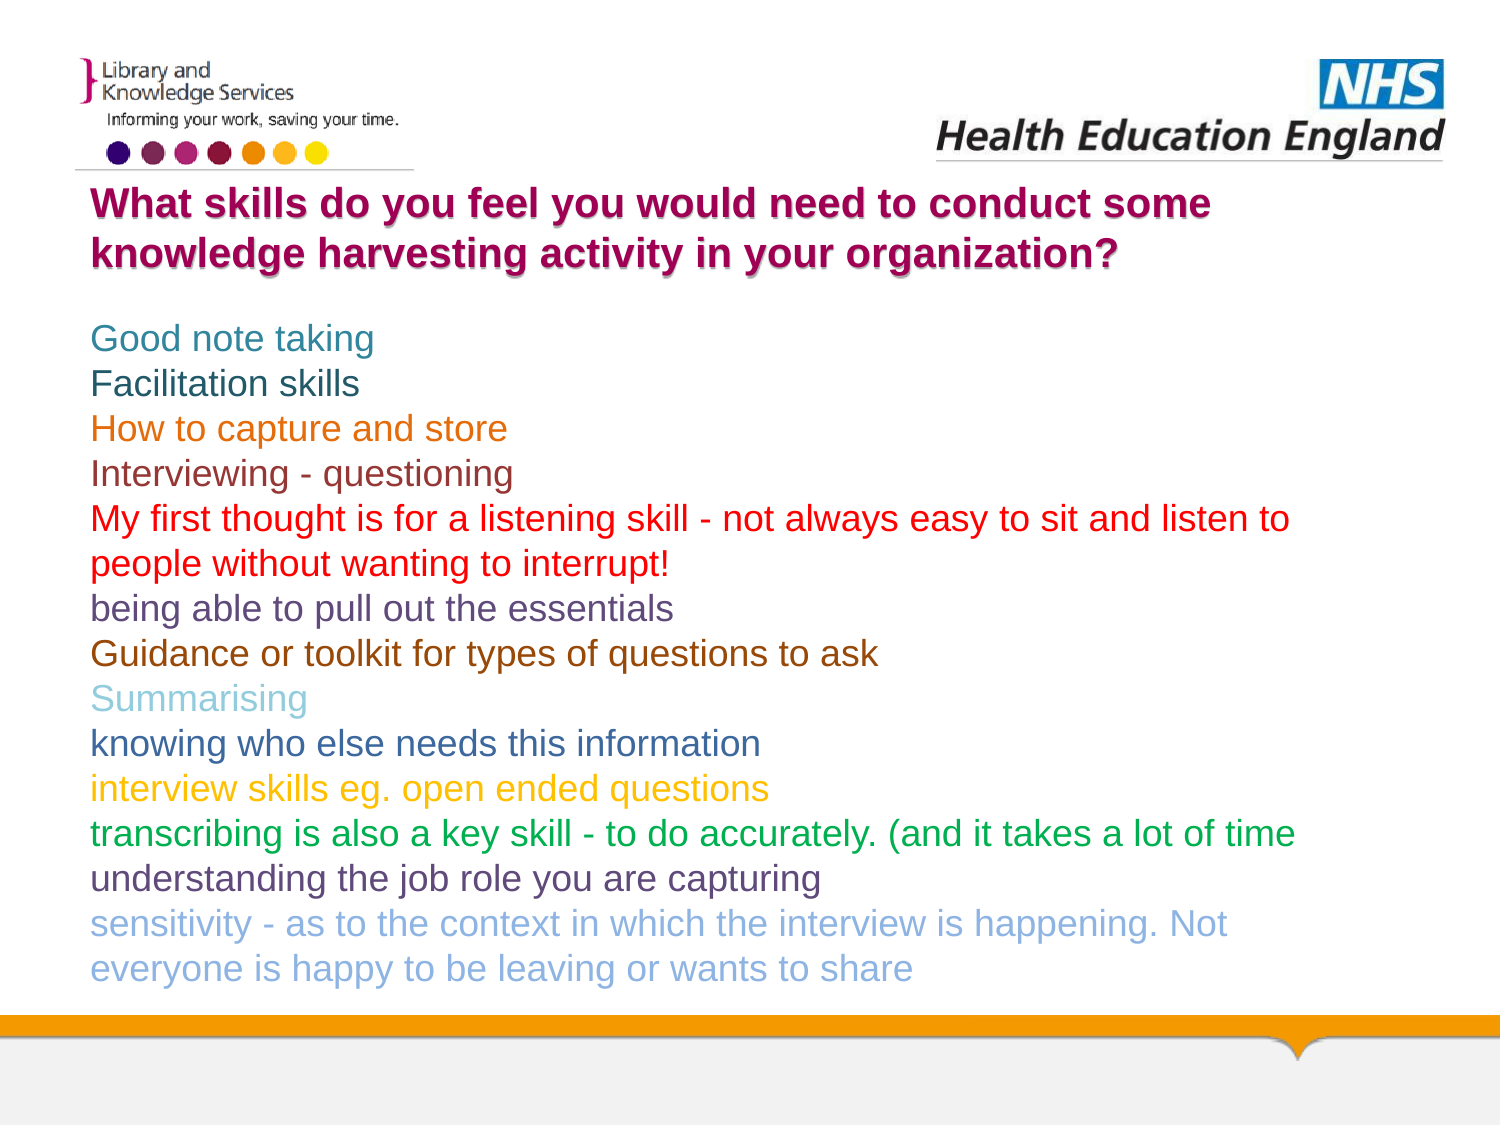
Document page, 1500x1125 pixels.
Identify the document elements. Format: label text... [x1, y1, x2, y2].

picture [75, 54, 416, 169]
title What skills do you feel you would need to conduct some knowledge harvesting activity in your organization? [77, 172, 1353, 306]
text_box Good note taking Facilitation skills How to capture and store Interviewing - questioning My first thought is for a listening skill - not always easy to sit and listen to people without wanting to interrupt! being able to pull out the essentials Guidance or toolkit for types of questions to ask Summarising knowing who else needs this information interview skills eg. open ended questions transcribing is also a key skill - to do accurately. (and it takes a lot of time understanding the job role you are capturing sensitivity - as to the context in which the interview is happening. Not everyone is happy to be leaving or wants to share [75, 306, 1362, 1049]
